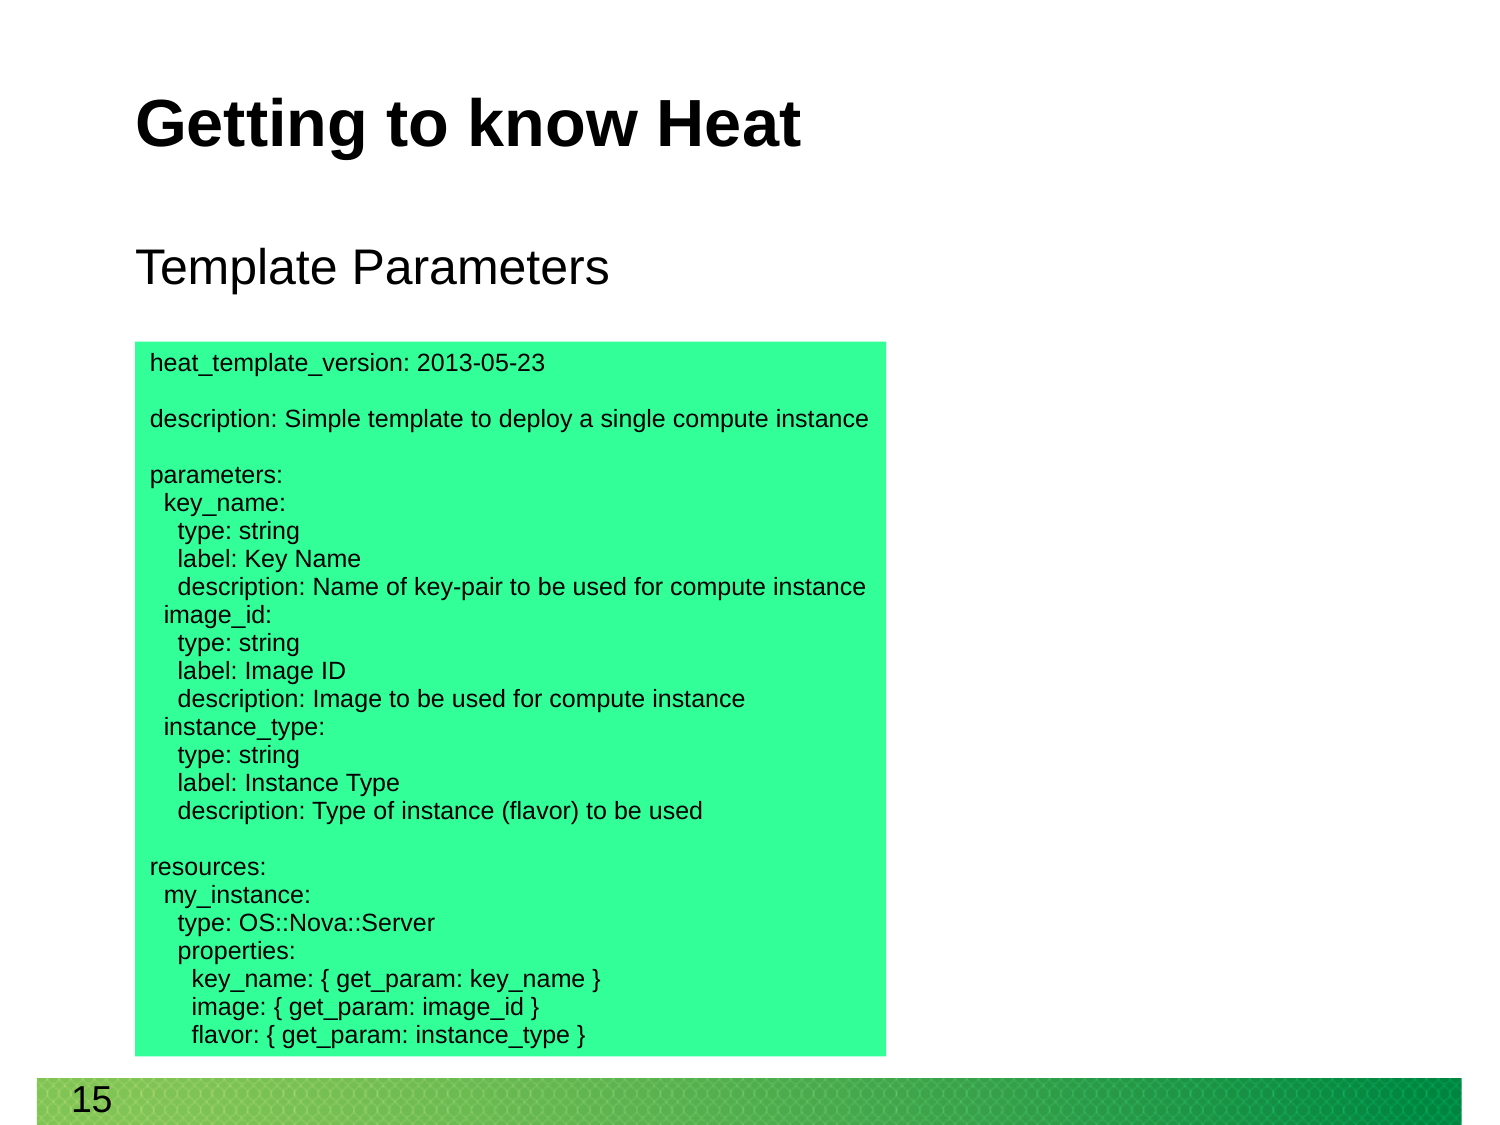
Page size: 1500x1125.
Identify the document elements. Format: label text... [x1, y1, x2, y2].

title Getting to know Heat [135, 41, 1372, 204]
list Template Parameters [135, 239, 1372, 714]
picture [36, 1078, 1462, 1125]
text_box heat_template_version: 2013-05-23 description: Simple template to deploy a single compute instance parameters: key_name: type: string label: Key Name description: Name of key-pair to be used for compute instance image_id: type: string label: Image ID description: Image to be used for compute instance instance_type: type: string label: Instance Type description: Type of instance (flavor) to be used resources: my_instance: type: OS::Nova::Server properties: key_name: { get_param: key_name } image: { get_param: image_id } flavor: { get_param: instance_type } [135, 341, 887, 1057]
